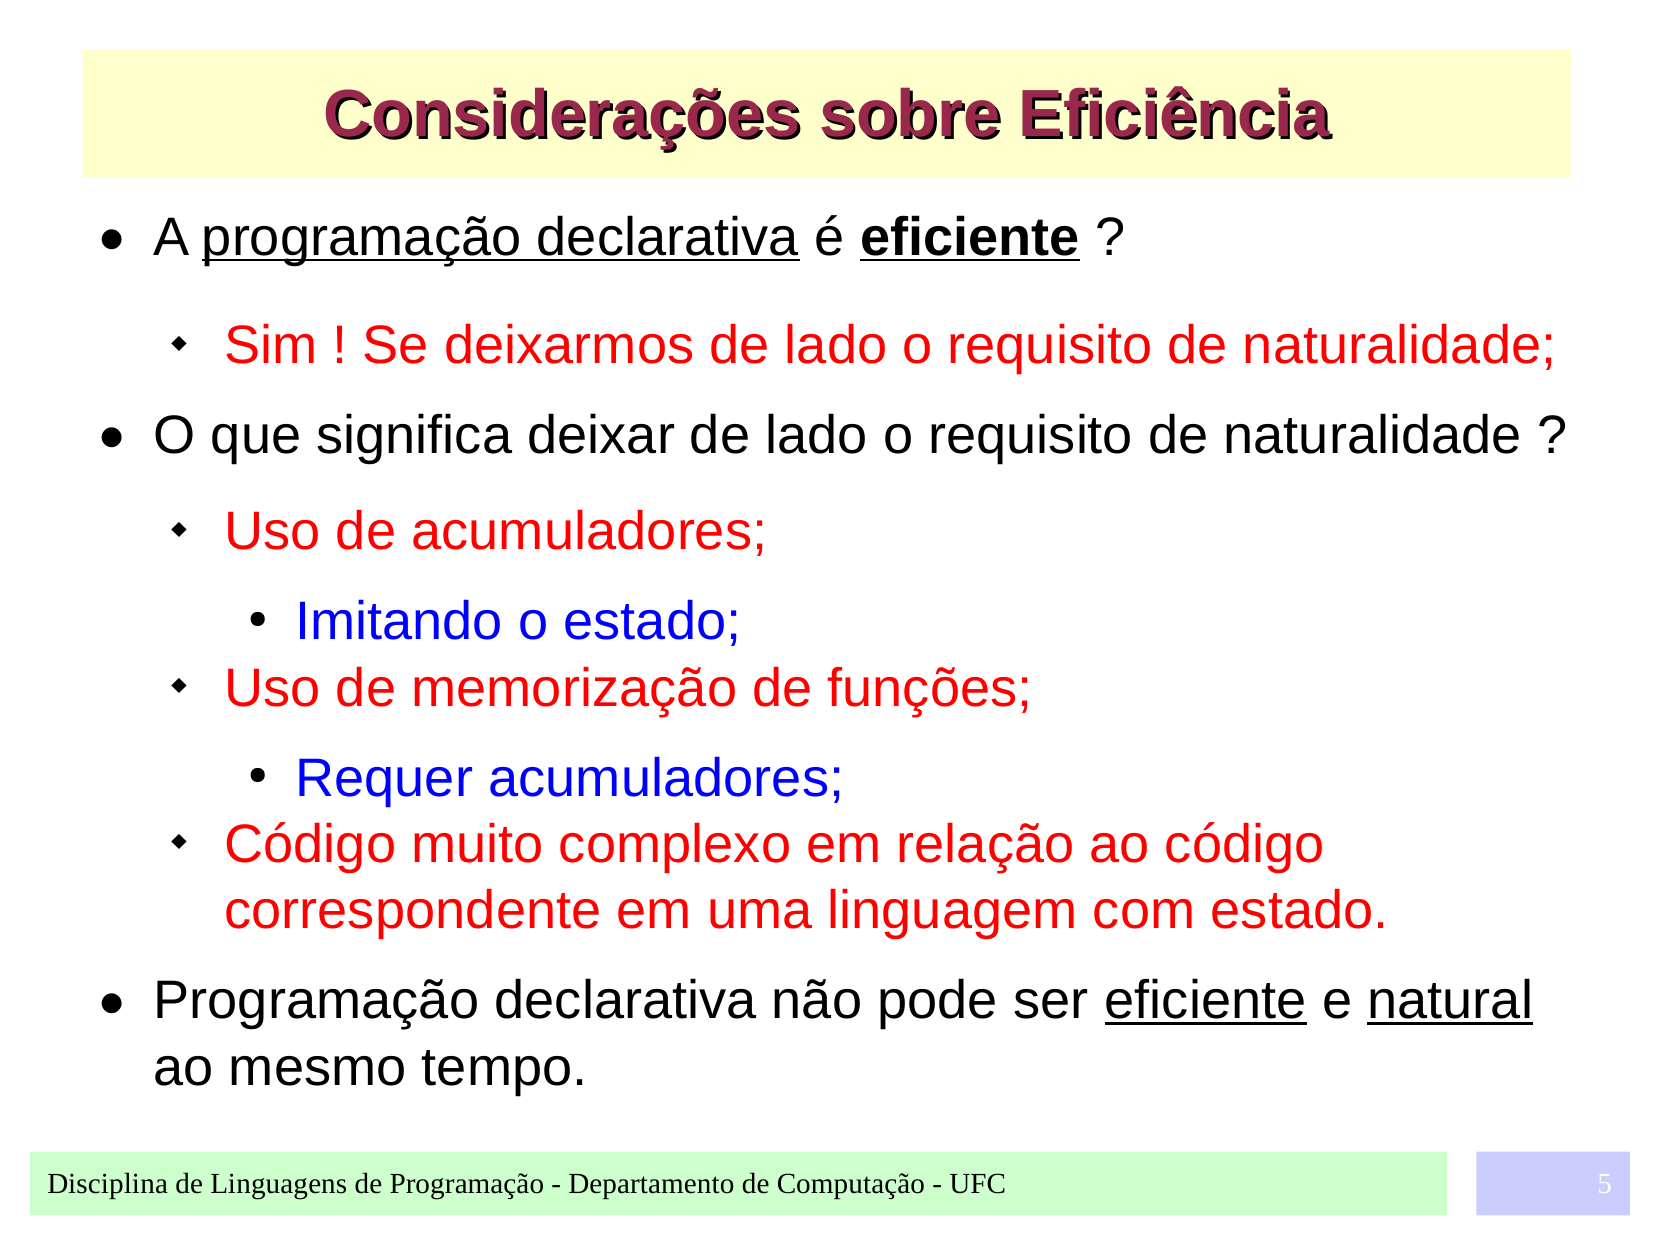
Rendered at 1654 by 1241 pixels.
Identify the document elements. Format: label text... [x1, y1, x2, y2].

title Considerações sobre Eficiência [82, 49, 1571, 178]
list A programação declarativa é eficiente ? Sim ! Se deixarmos de lado o requisito de naturalidade; O que significa deixar de lado o requisito de naturalidade ? Uso de acumuladores; Imitando o estado; Uso de memorização de funções; Requer acumuladores; Código muito complexo em relação ao código correspondente em uma linguagem com estado. Programação declarativa não pode ser eficiente e natural ao mesmo tempo. [82, 206, 1571, 1137]
